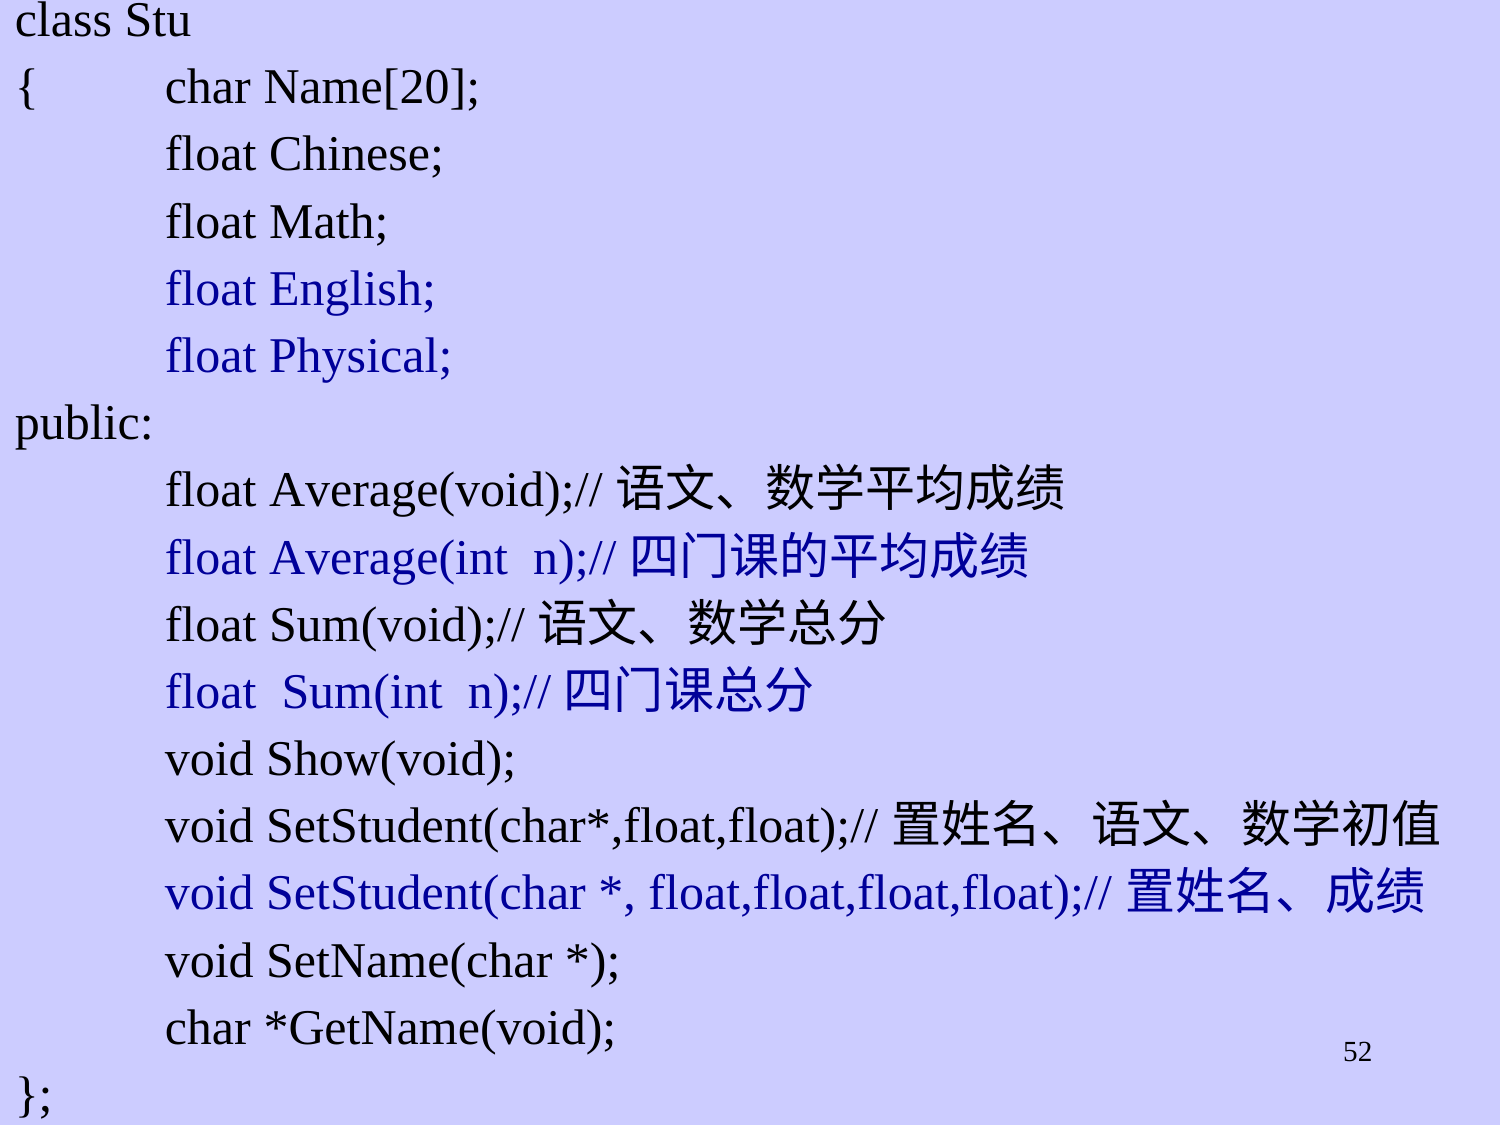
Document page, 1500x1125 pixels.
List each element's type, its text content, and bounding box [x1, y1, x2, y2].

text_box class Stu { char Name[20]; float Chinese; float Math; float English; float Physical; public: float Average(void);//语文、数学平均成绩 float Average(int n);//四门课的平均成绩 float Sum(void);//语文、数学总分 float Sum(int n);//四门课总分 void Show(void); void SetStudent(char*,float,float);//置姓名、语文、数学初值 void SetStudent(char *, float,float,float,float);//置姓名、成绩 void SetName(char *); char *GetName(void); }; [0, 0, 1500, 1125]
